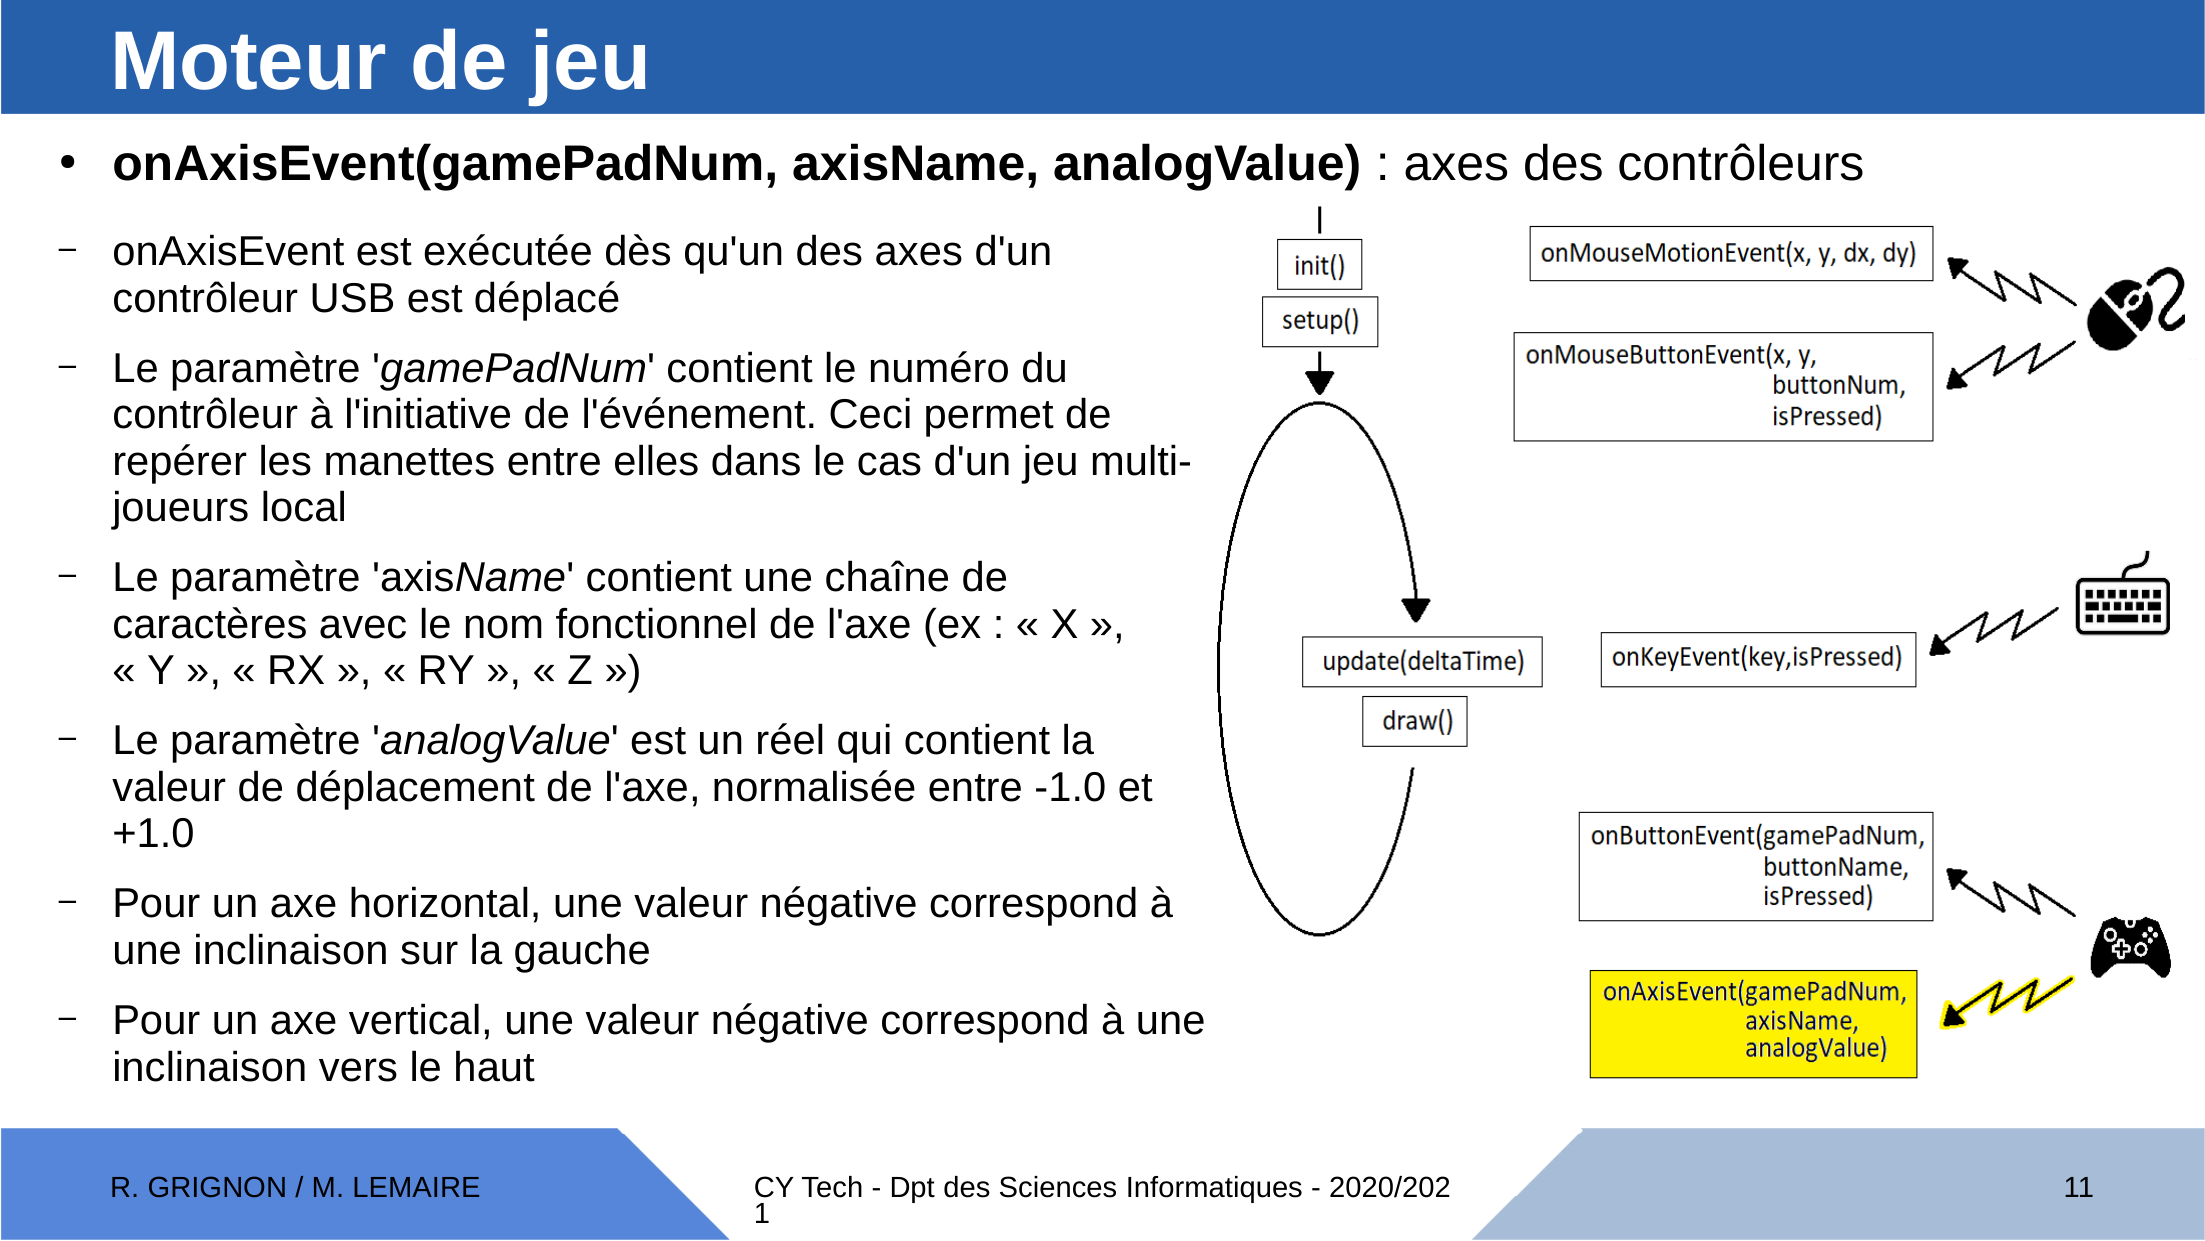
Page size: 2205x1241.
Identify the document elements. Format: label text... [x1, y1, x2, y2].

list onAxisEvent est exécutée dès qu'un des axes d'un contrôleur USB est déplacé Le paramètre 'gamePadNum' contient le numéro du contrôleur à l'initiative de l'événement. Ceci permet de repérer les manettes entre elles dans le cas d'un jeu multi-joueurs local Le paramètre 'axisName' contient une chaîne de caractères avec le nom fonctionnel de l'axe (ex : « X », « Y », « RX », « RY », « Z ») Le paramètre 'analogValue' est un réel qui contient la valeur de déplacement de l'axe, normalisée entre -1.0 et +1.0 Pour un axe horizontal, une valeur négative correspond à une inclinaison sur la gauche Pour un axe vertical, une valeur négative correspond à une inclinaison vers le haut [0, 298, 1207, 1106]
title Moteur de jeu [110, 49, 2095, 205]
picture [0, 0, 2205, 1241]
list onAxisEvent(gamePadNum, axisName, analogValue) : axes des contrôleurs [41, 205, 1210, 309]
